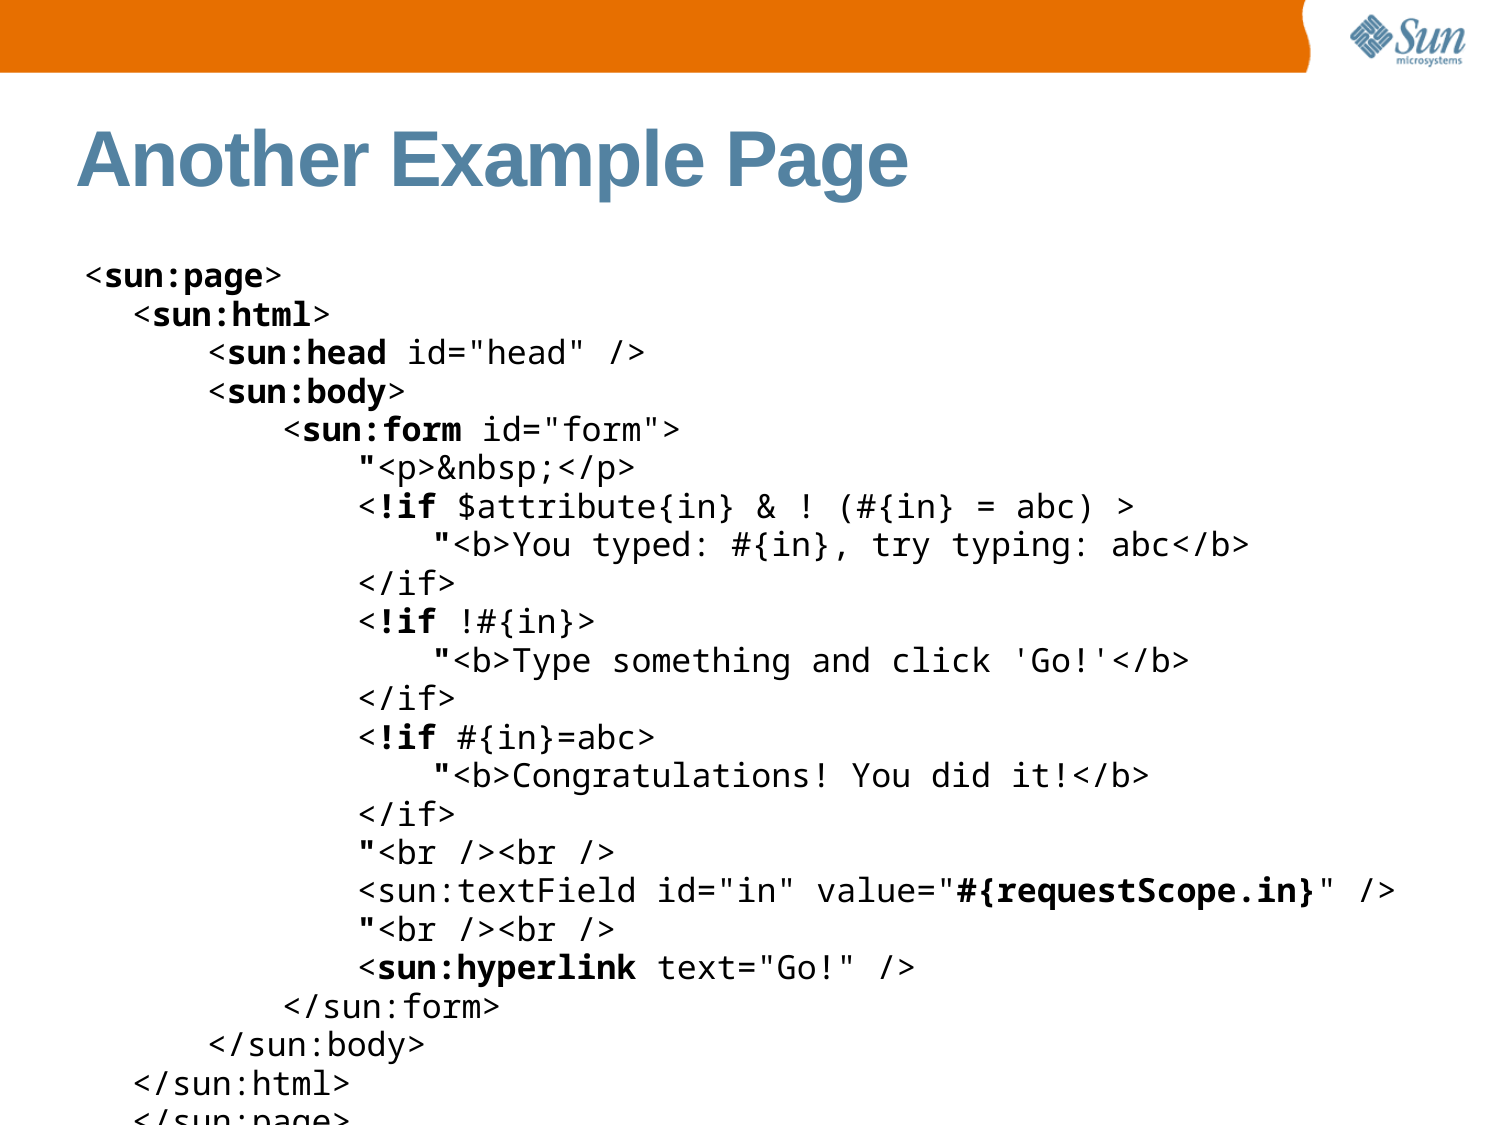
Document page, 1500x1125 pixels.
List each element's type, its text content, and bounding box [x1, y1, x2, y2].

list <sun:page> <sun:html> <sun:head id="head" /> <sun:body> <sun:form id="form"> "<p>&nbsp;</p> <!if $attribute{in} & ! (#{in} = abc) > "<b>You typed: #{in}, try typing: abc</b> </if> <!if !#{in}> "<b>Type something and click 'Go!'</b> </if> <!if #{in}=abc> "<b>Congratulations! You did it!</b> </if> "<br /><br /> <sun:textField id="in" value="#{requestScope.in}" /> "<br /><br /> <sun:hyperlink text="Go!" /> </sun:form> </sun:body> </sun:html> </sun:page> [64, 257, 1402, 1017]
picture [0, 0, 1500, 75]
title Another Example Page [75, 122, 1437, 227]
